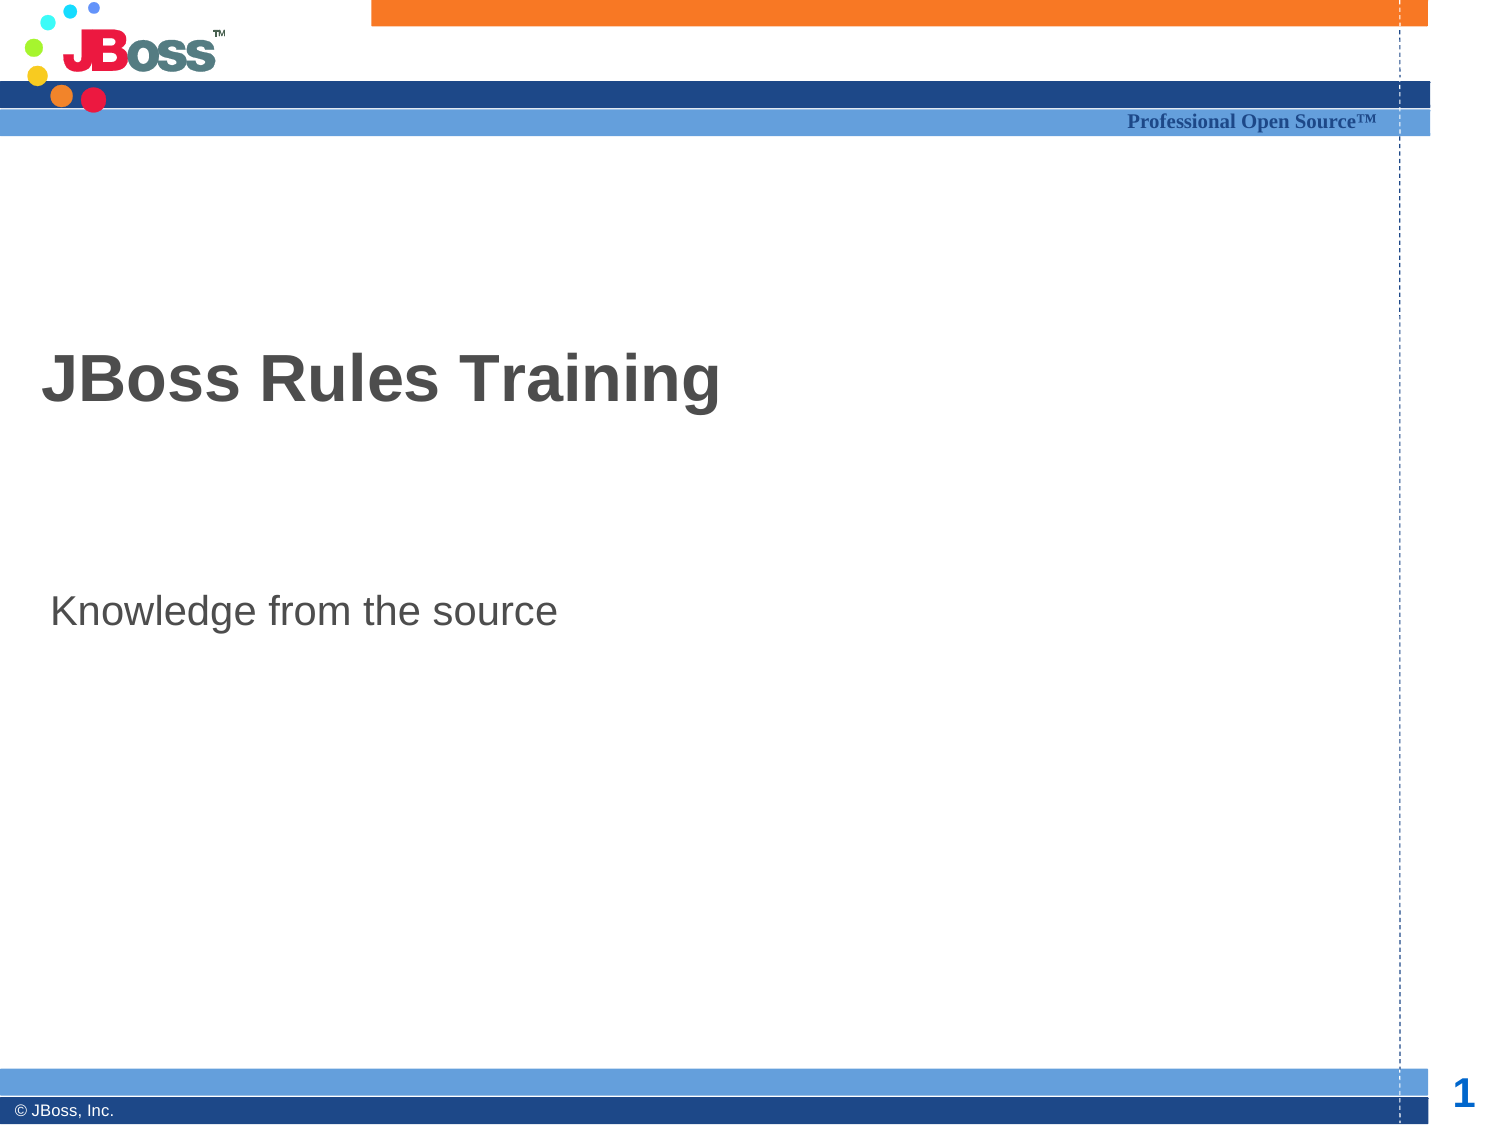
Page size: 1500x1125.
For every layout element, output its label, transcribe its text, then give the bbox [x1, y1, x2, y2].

subtitle Knowledge from the source [49, 587, 1338, 692]
title JBoss Rules Training [41, 295, 1329, 461]
